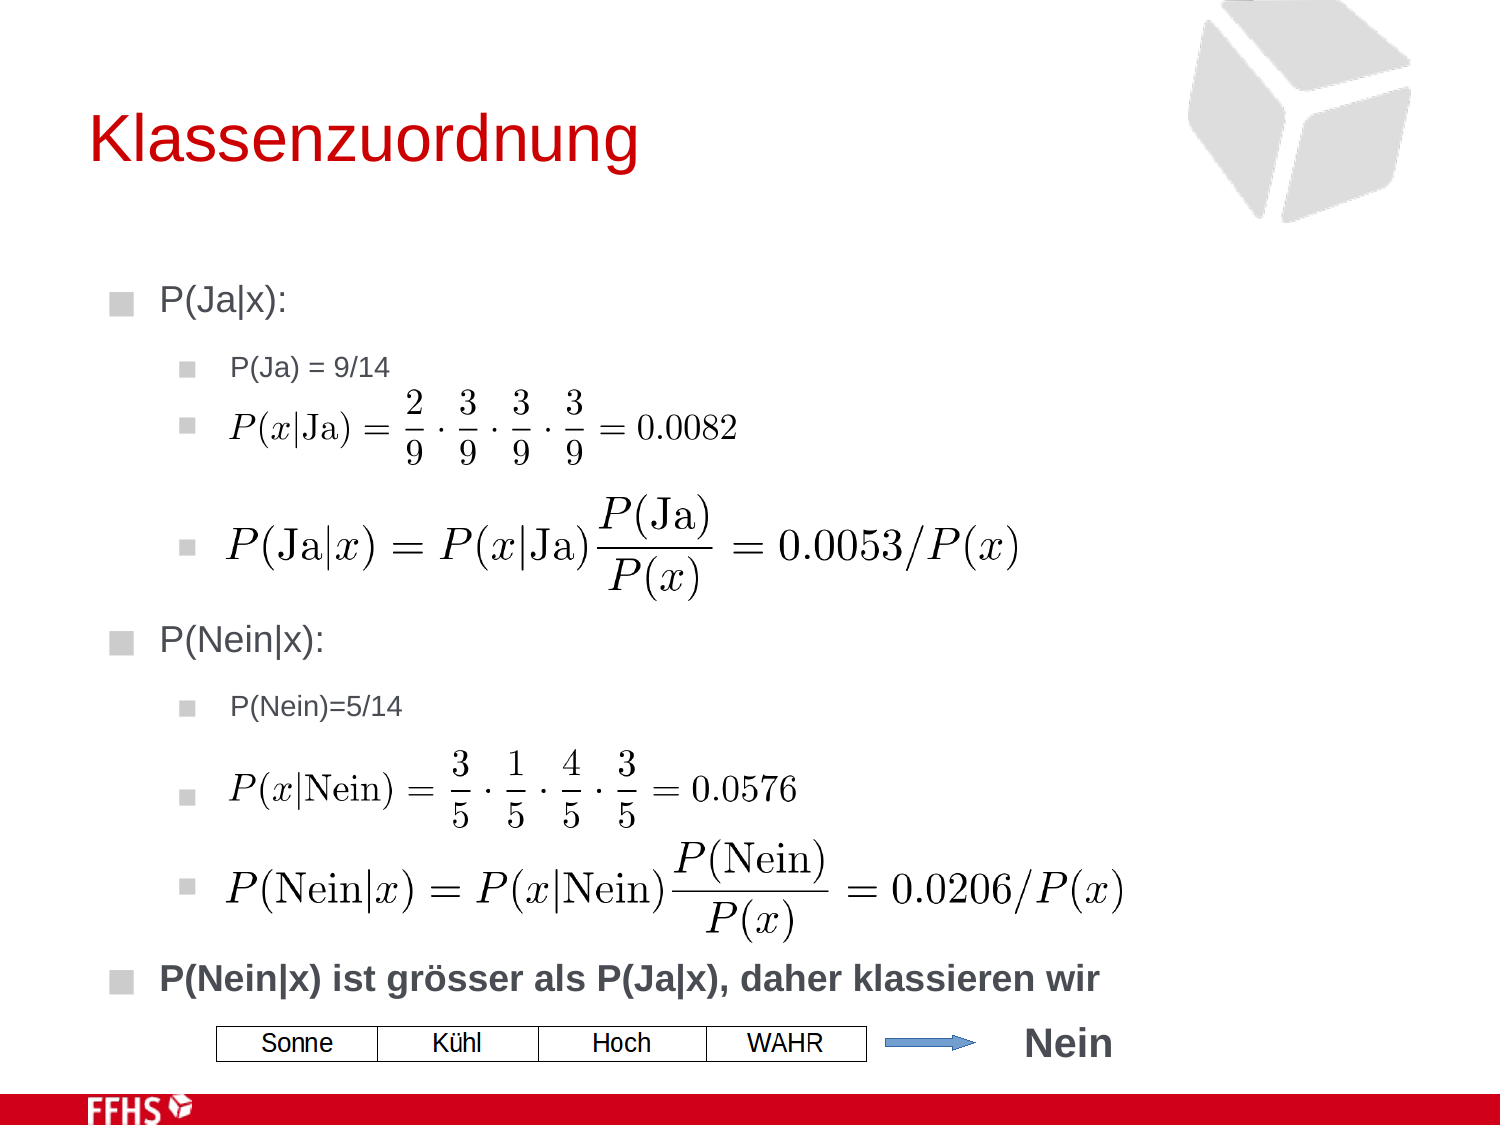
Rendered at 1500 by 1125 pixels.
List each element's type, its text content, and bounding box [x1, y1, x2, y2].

picture [0, 1094, 1500, 1125]
picture [1188, 0, 1411, 223]
picture [225, 494, 1017, 601]
picture [225, 839, 1122, 943]
picture [210, 1019, 871, 1065]
title Klassenzuordnung [88, 56, 1176, 220]
list P(Ja|x): P(Ja) = 9/14 P(Nein|x): P(Nein)=5/14 P(Nein|x) ist grösser als P(Ja|x), daher klassieren wir [88, 278, 1412, 1000]
text_box [885, 1035, 960, 1051]
picture [228, 749, 796, 828]
picture [229, 389, 736, 465]
text_box Nein [960, 1020, 1126, 1077]
